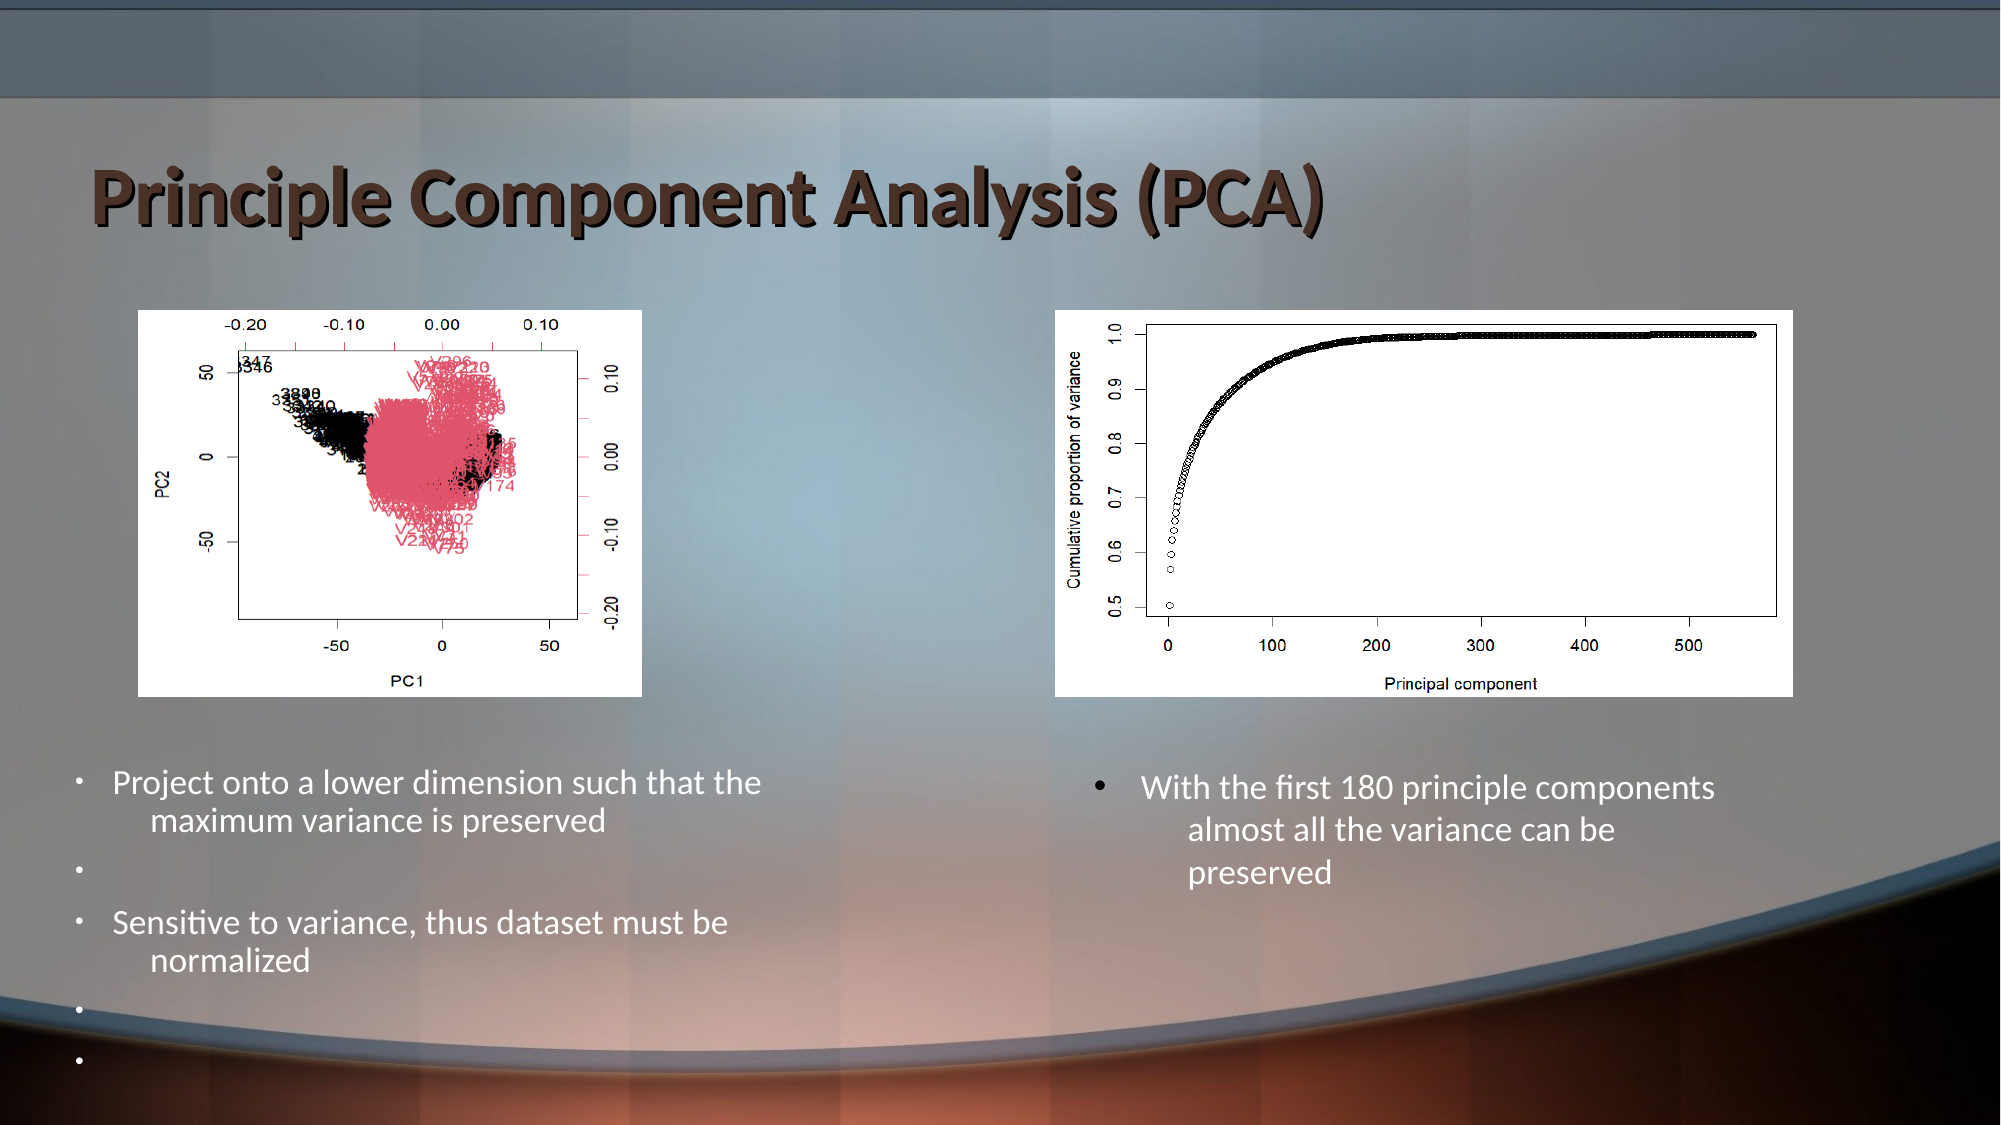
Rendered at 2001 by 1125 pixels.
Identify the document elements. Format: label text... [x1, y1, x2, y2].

picture [1055, 310, 1793, 697]
title Principle Component Analysis (PCA) [75, 104, 1732, 294]
picture [138, 310, 642, 697]
text_box With the first 180 principle components almost all the variance can be preserved [1078, 756, 1756, 858]
list Project onto a lower dimension such that the maximum variance is preserved Sensitive to variance, thus dataset must be normalized [59, 756, 863, 1021]
